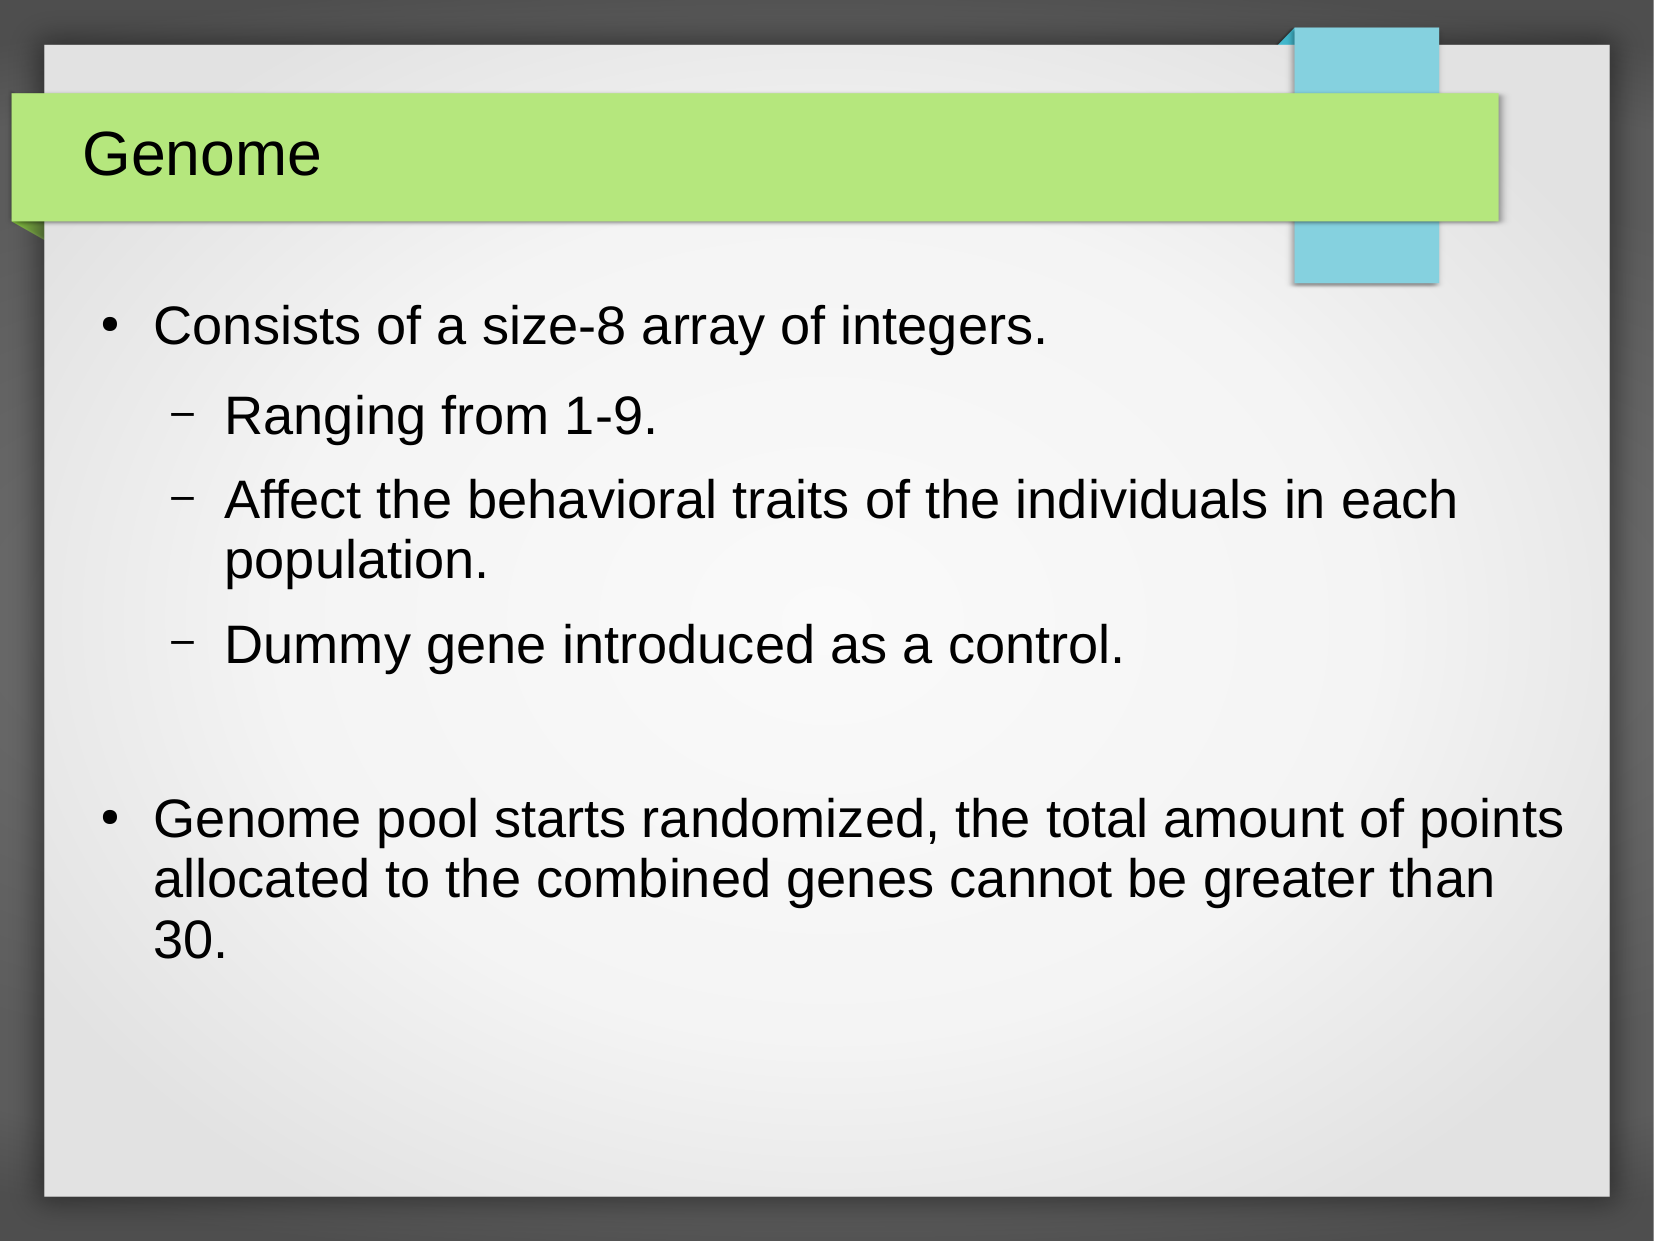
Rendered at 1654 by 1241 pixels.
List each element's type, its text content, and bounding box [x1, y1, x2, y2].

picture [0, 0, 1654, 1241]
title Genome [82, 94, 1264, 213]
list Consists of a size-8 array of integers. Ranging from 1-9. Affect the behavioral traits of the individuals in each population. Dummy gene introduced as a control. Genome pool starts randomized, the total amount of points allocated to the combined genes cannot be greater than 30. [82, 295, 1571, 1015]
